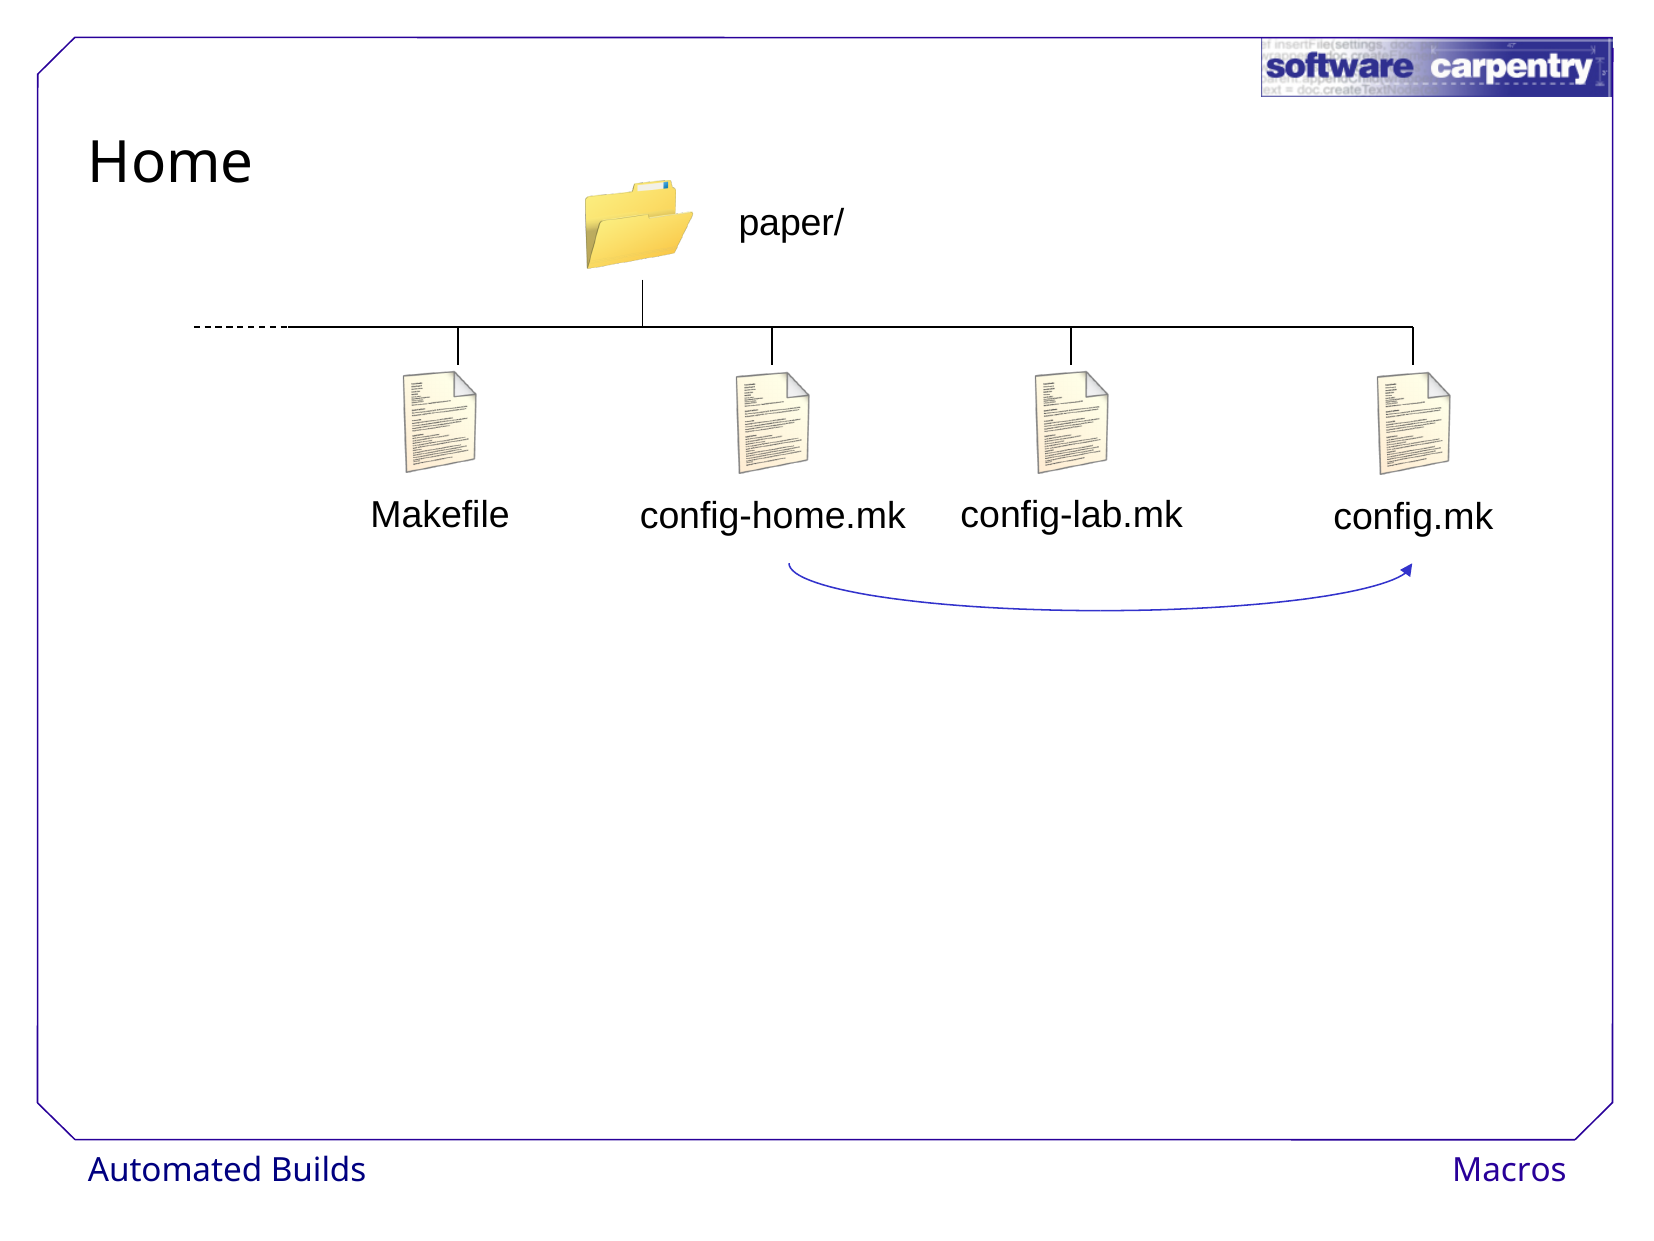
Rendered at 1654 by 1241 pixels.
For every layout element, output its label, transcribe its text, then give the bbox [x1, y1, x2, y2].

picture [716, 365, 830, 479]
picture [1357, 365, 1471, 480]
picture [1261, 39, 1613, 97]
picture [383, 364, 497, 478]
picture [581, 166, 697, 282]
text_box paper/ [723, 194, 860, 252]
text_box config.mk [1318, 487, 1509, 546]
text_box config-lab.mk [945, 486, 1198, 545]
text_box Home [73, 81, 419, 202]
picture [1015, 364, 1129, 479]
text_box Makefile [355, 486, 525, 544]
text_box config-home.mk [624, 487, 921, 545]
